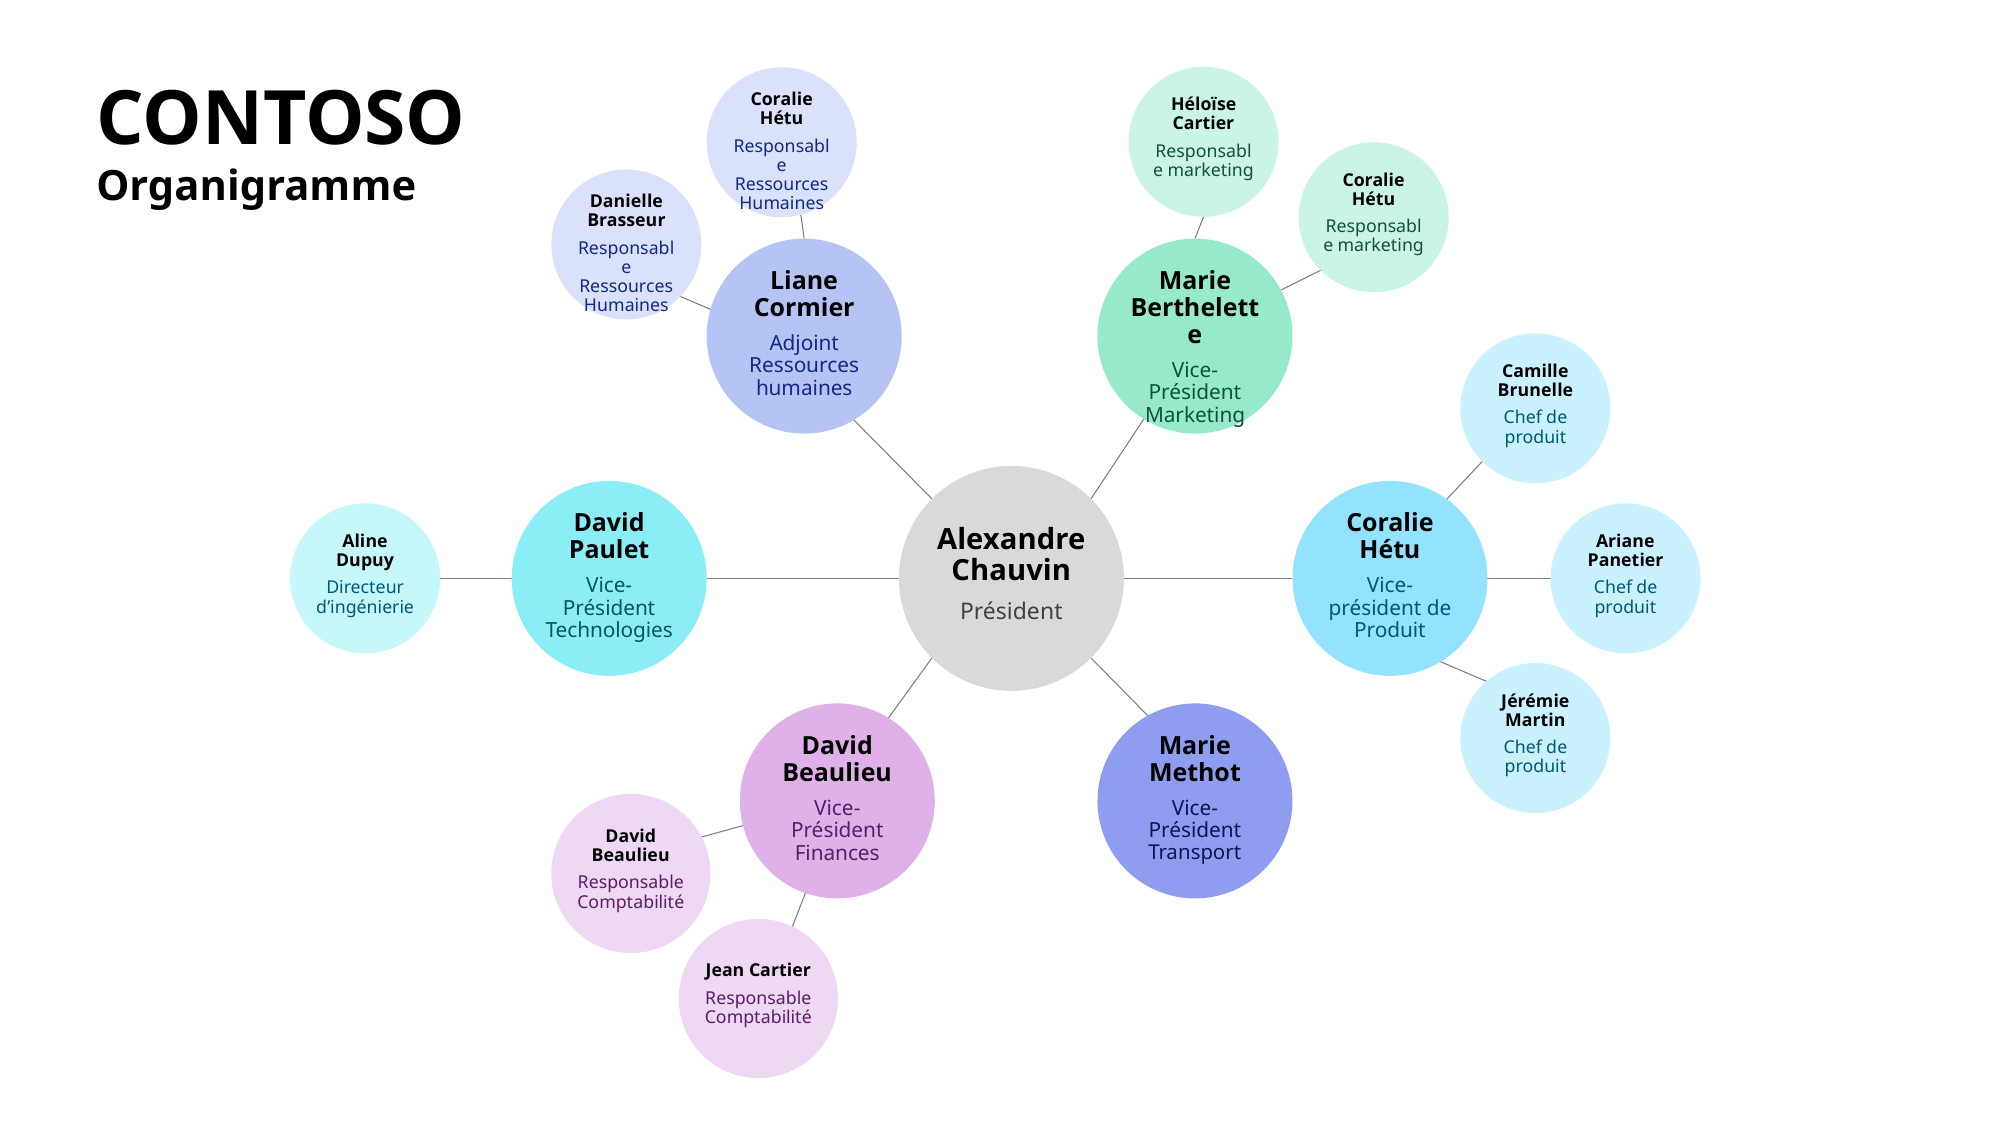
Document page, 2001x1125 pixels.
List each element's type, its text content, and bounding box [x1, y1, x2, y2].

text_box Alexandre Chauvin Président [898, 465, 1124, 691]
text_box Coralie Hétu Responsable marketing [1298, 142, 1449, 293]
text_box David Beaulieu Responsable Comptabilité [551, 793, 711, 954]
title CONTOSO [81, 50, 941, 191]
text_box David Paulet Vice-Président Technologies [511, 480, 707, 676]
text_box Coralie Hétu Responsable Ressources Humaines [706, 67, 857, 218]
text_box Jean Cartier Responsable Comptabilité [678, 918, 838, 1079]
text_box Camille Brunelle Chef de produit [1460, 333, 1611, 484]
text_box Liane Cormier Adjoint Ressources humaines [706, 238, 902, 434]
text_box Danielle Brasseur Responsable Ressources Humaines [551, 169, 702, 320]
text_box Marie Methot Vice-Président Transport [1097, 703, 1293, 899]
text_box Coralie Hétu Vice-président de Produit [1292, 480, 1488, 676]
text_box Ariane Panetier Chef de produit [1550, 503, 1701, 654]
text_box Héloïse Cartier Responsable marketing [1128, 66, 1279, 217]
list Organigramme [81, 160, 669, 221]
text_box Jérémie Martin Chef de produit [1460, 663, 1611, 814]
text_box Aline Dupuy Directeur d’ingénierie [290, 503, 441, 654]
text_box Marie Berthelette Vice-Président Marketing [1097, 238, 1293, 434]
text_box David Beaulieu Vice-Président Finances [739, 703, 935, 899]
